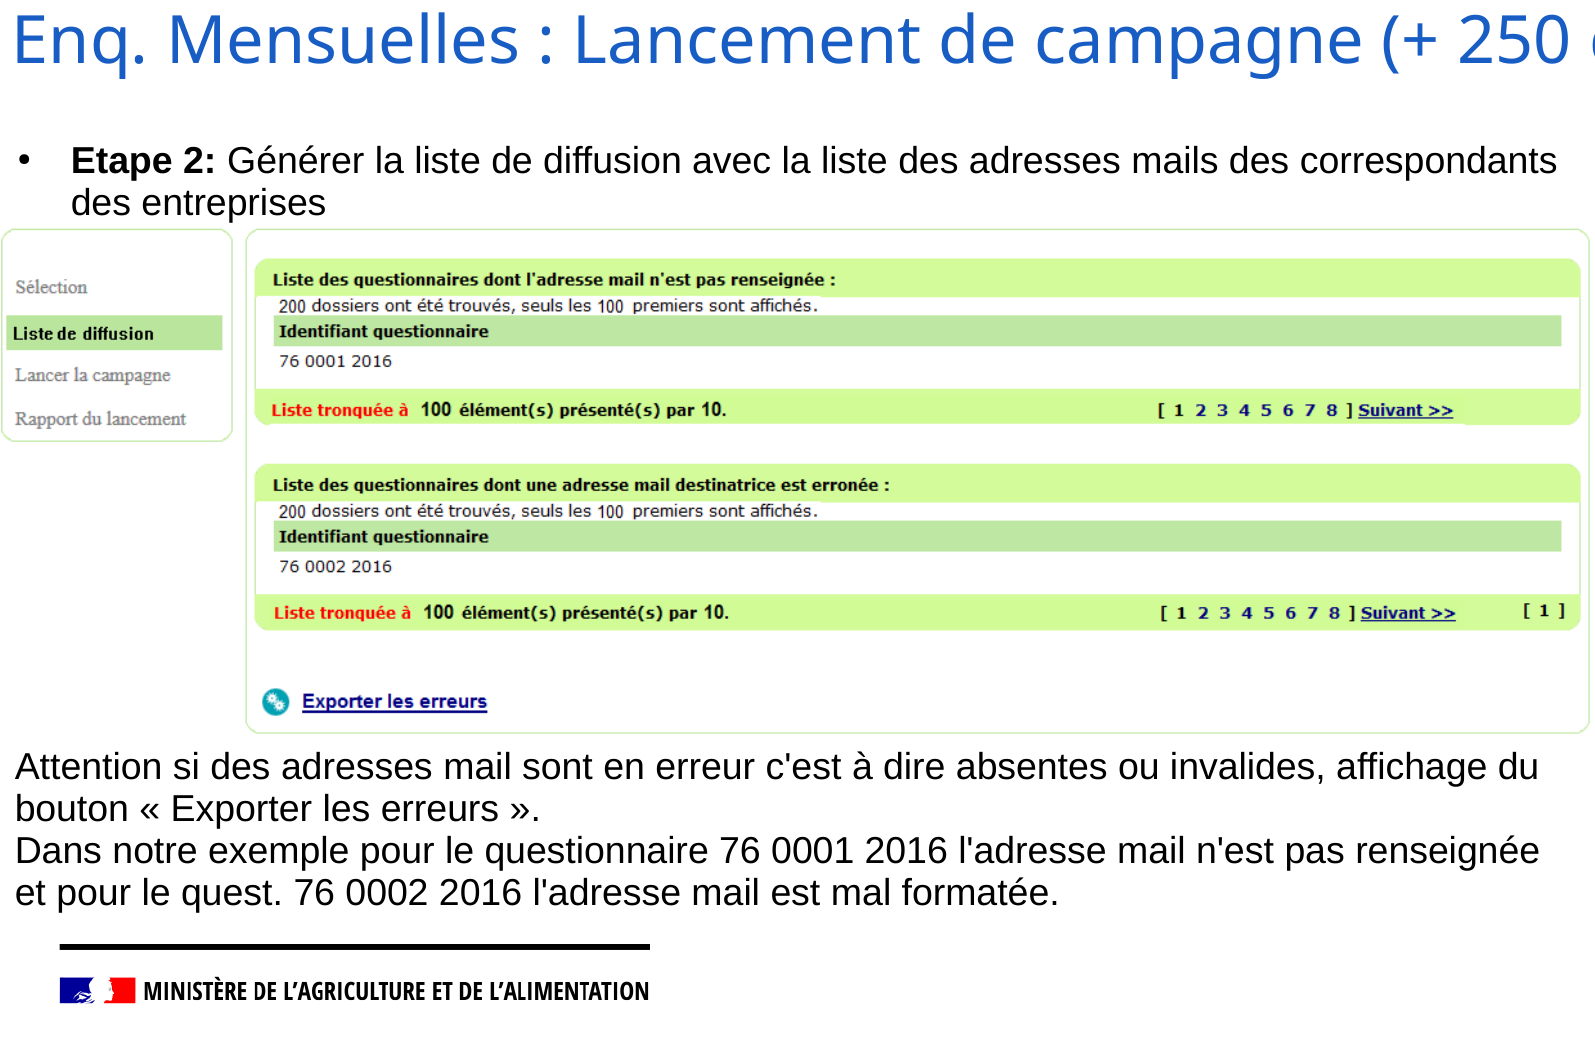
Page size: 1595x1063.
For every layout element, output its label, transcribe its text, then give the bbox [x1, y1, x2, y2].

text_box Attention si des adresses mail sont en erreur c'est à dire absentes ou invalides, affichage du bouton « Exporter les erreurs ». Dans notre exemple pour le questionnaire 76 0001 2016 l'adresse mail n'est pas renseignée et pour le quest. 76 0002 2016 l'adresse mail est mal formatée. [0, 739, 1595, 922]
list Etape 2: Générer la liste de diffusion avec la liste des adresses mails des correspondants des entreprises [0, 139, 1565, 225]
title Enq. Mensuelles : Lancement de campagne (+ 250 quest) [11, 7, 1595, 83]
picture [59, 944, 650, 1004]
picture [0, 225, 1595, 739]
